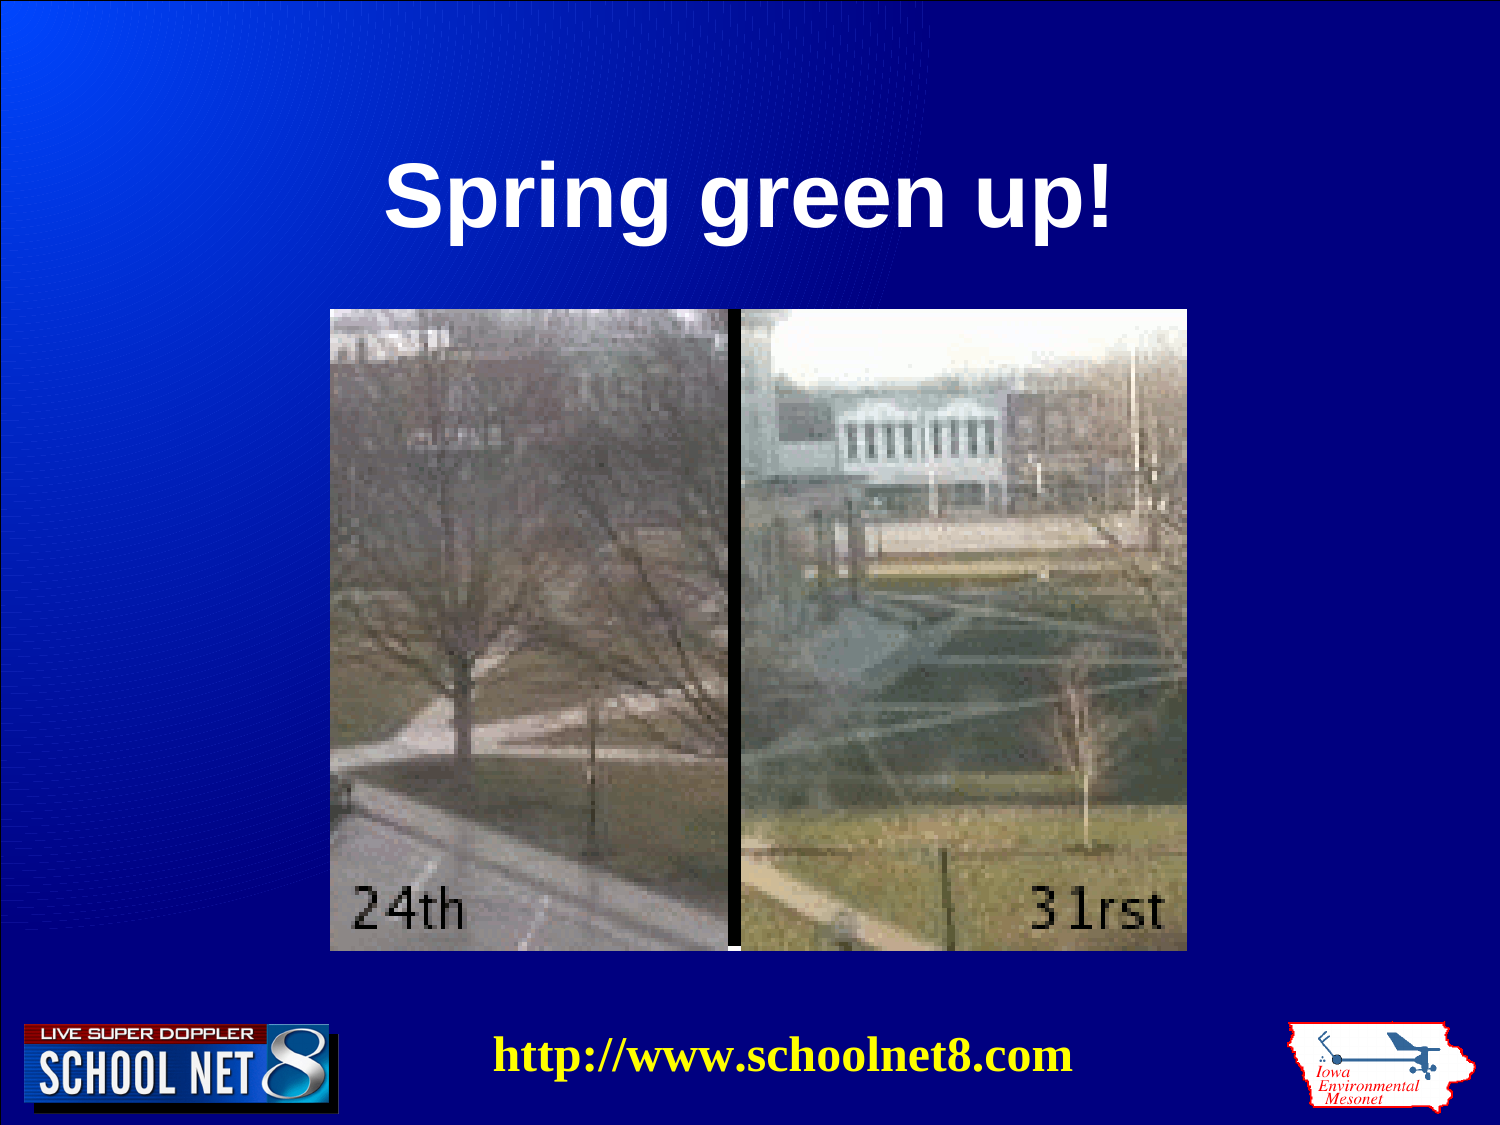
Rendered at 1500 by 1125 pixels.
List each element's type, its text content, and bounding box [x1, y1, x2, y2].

picture [330, 309, 1187, 951]
picture [1287, 1021, 1476, 1114]
picture [24, 1024, 329, 1103]
title Spring green up! [112, 78, 1388, 309]
